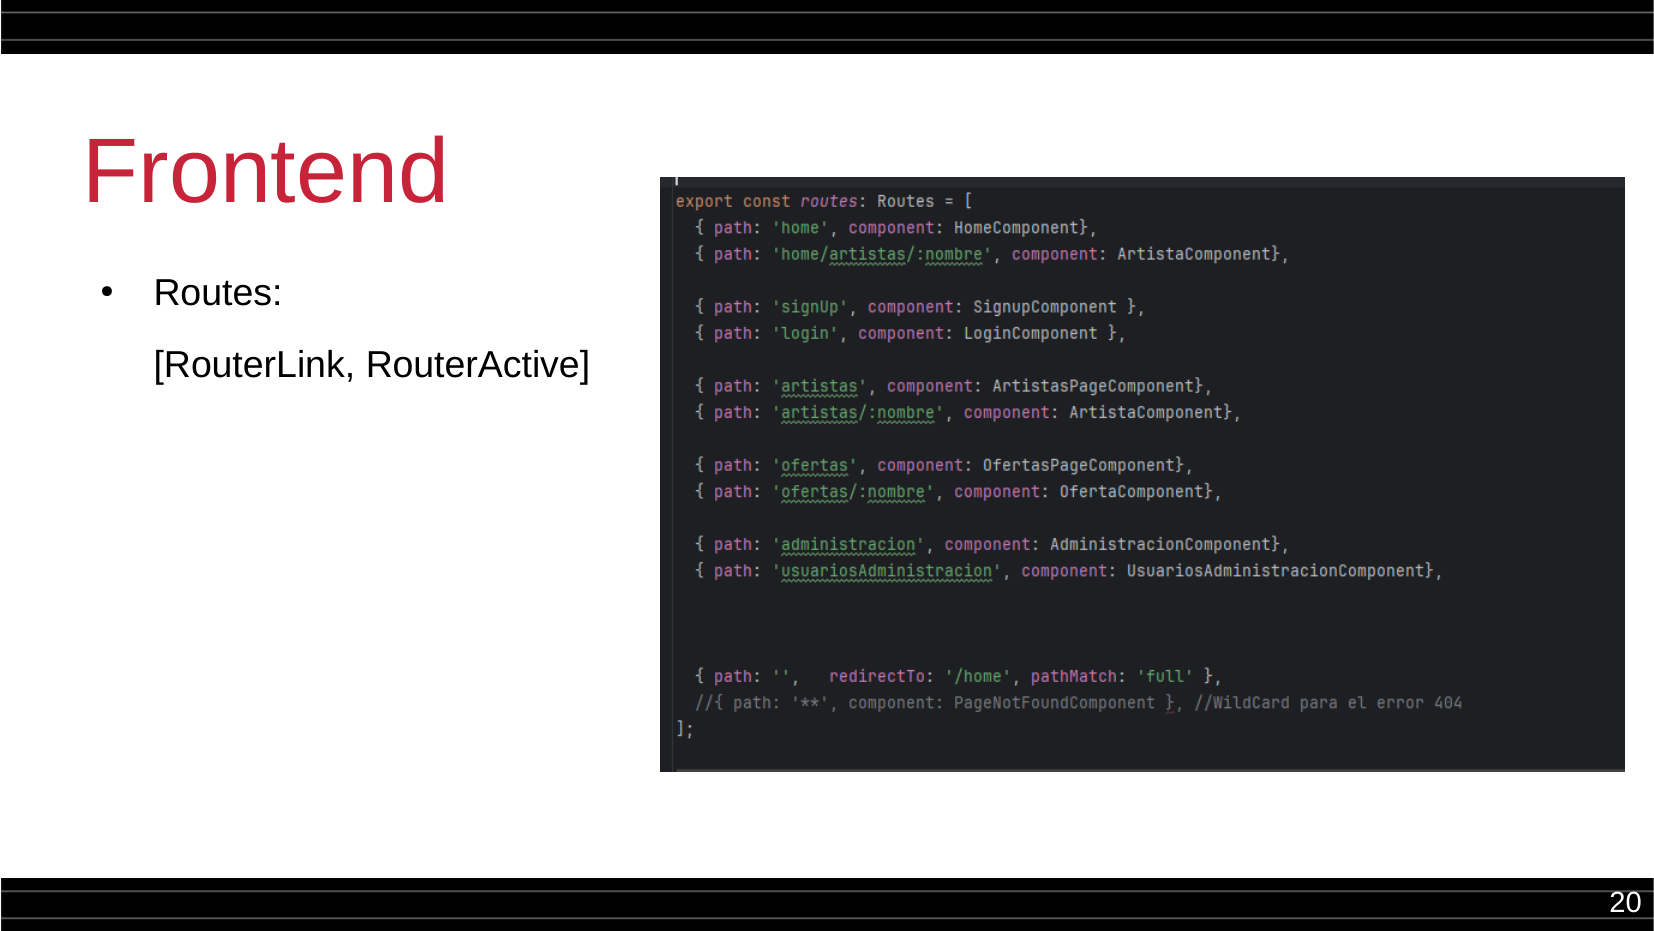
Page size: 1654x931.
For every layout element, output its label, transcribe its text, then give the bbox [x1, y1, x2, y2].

picture [1, 0, 1654, 54]
picture [1, 878, 1654, 931]
list Routes: [RouterLink, RouterActive] [82, 271, 660, 758]
title Frontend [82, 92, 1571, 249]
picture [660, 177, 1625, 772]
